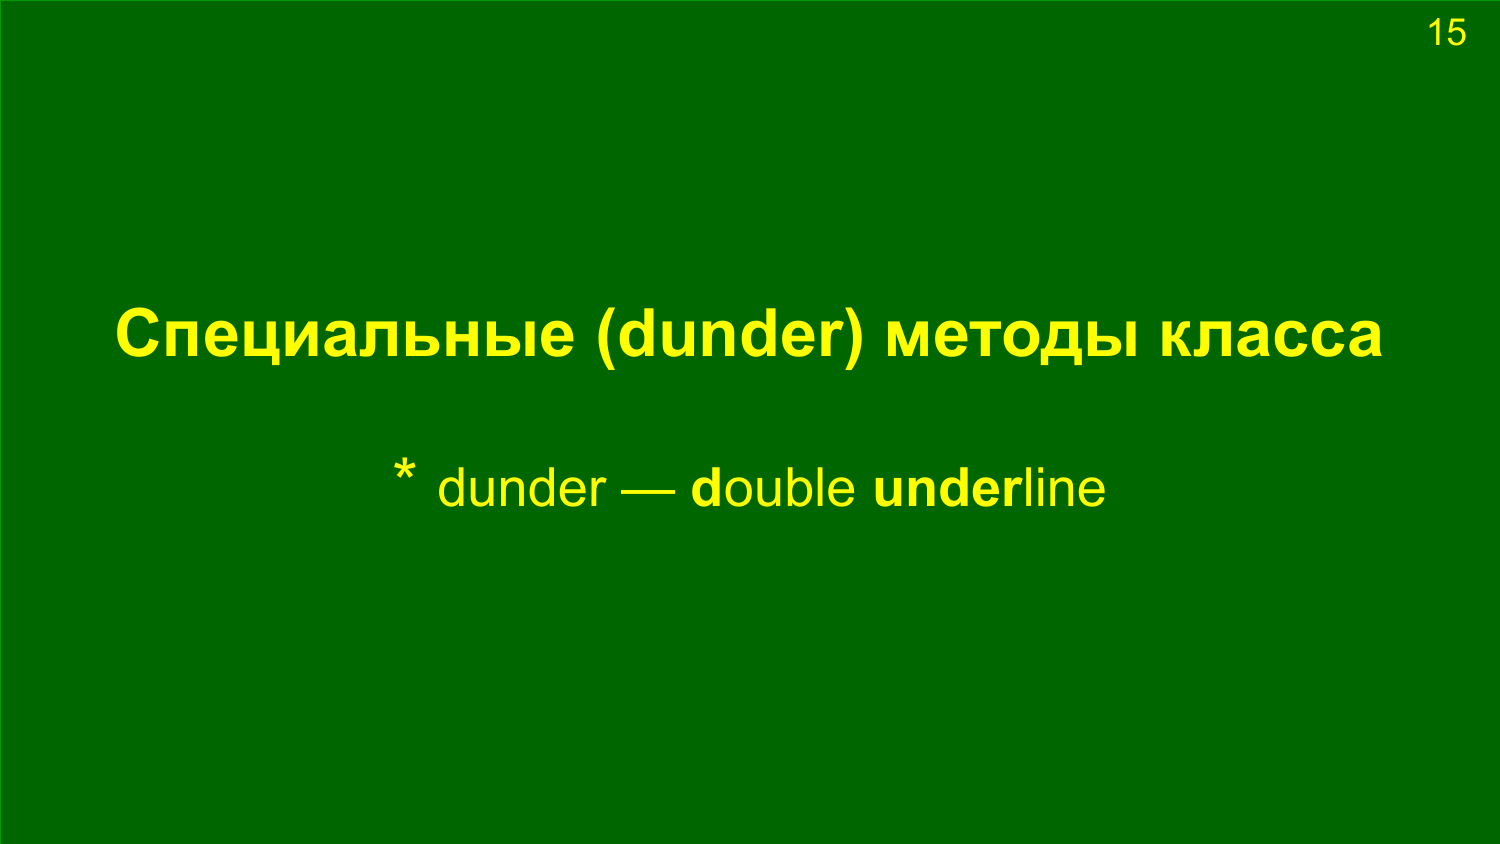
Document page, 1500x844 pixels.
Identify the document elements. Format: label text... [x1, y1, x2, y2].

title Специальные (dunder) методы класса * dunder — double underline [75, 295, 1426, 521]
